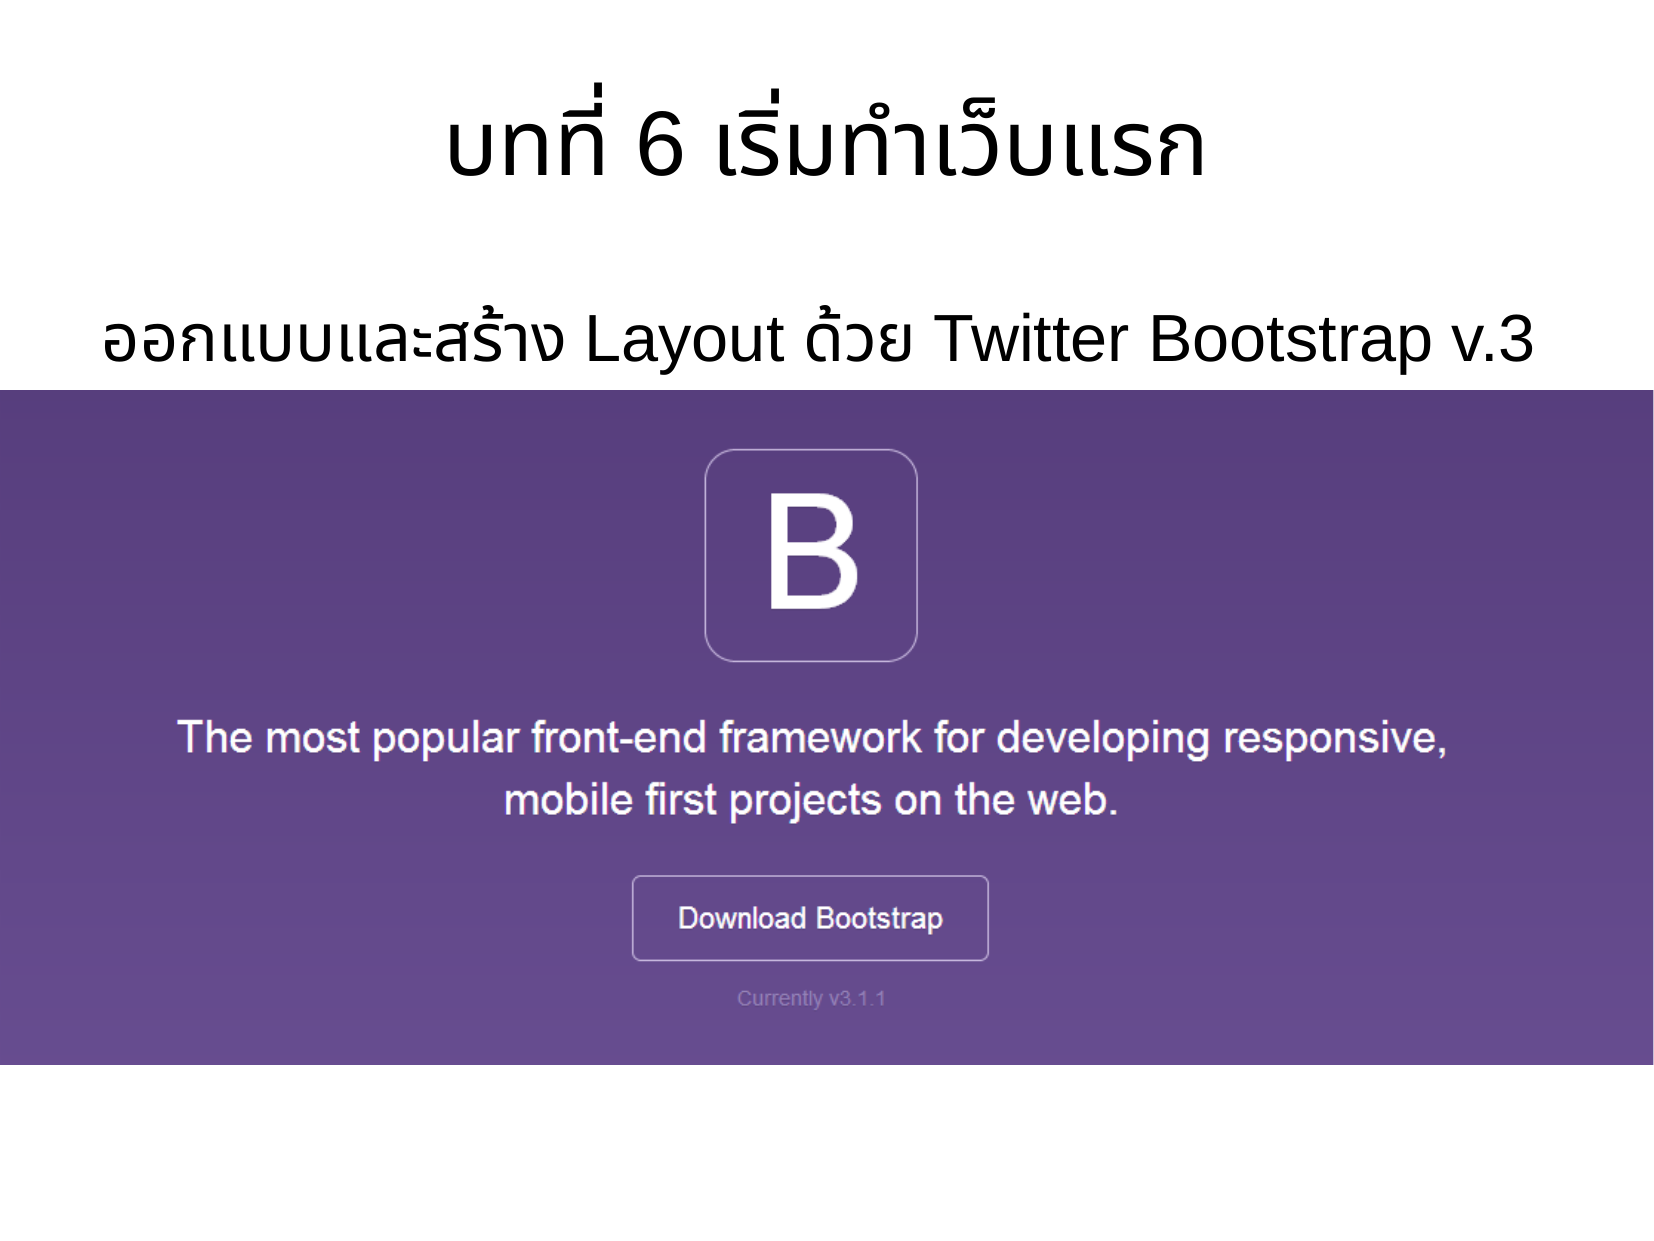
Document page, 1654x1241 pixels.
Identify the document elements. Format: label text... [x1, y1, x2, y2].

picture [0, 390, 1654, 1066]
list ออกแบบและสร้าง Layout ด้วย Twitter Bootstrap v.3 [101, 300, 1591, 390]
title บทที่ 6 เริ่มทำเว็บแรก [82, 49, 1571, 257]
